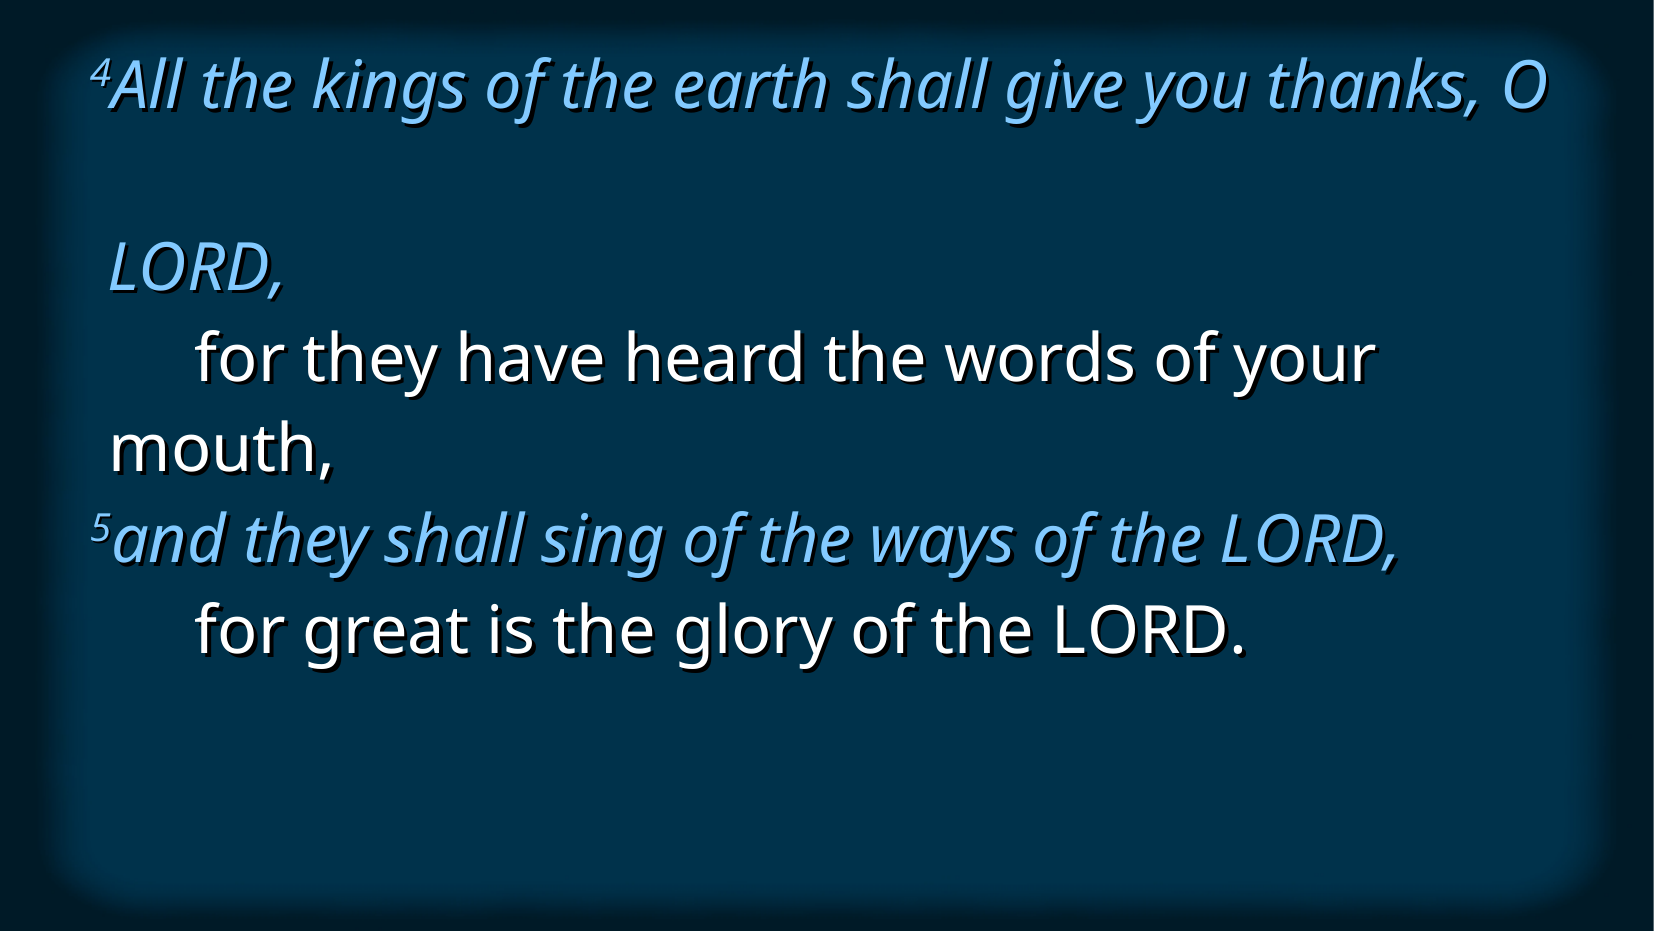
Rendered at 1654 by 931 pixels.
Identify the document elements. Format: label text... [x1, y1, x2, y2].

picture [0, 0, 1654, 931]
text_box 4All the kings of the earth shall give you thanks, O LORD, for they have heard the words of your mouth, 5and they shall sing of the ways of the LORD, for great is the glory of the LORD. [75, 30, 1591, 489]
